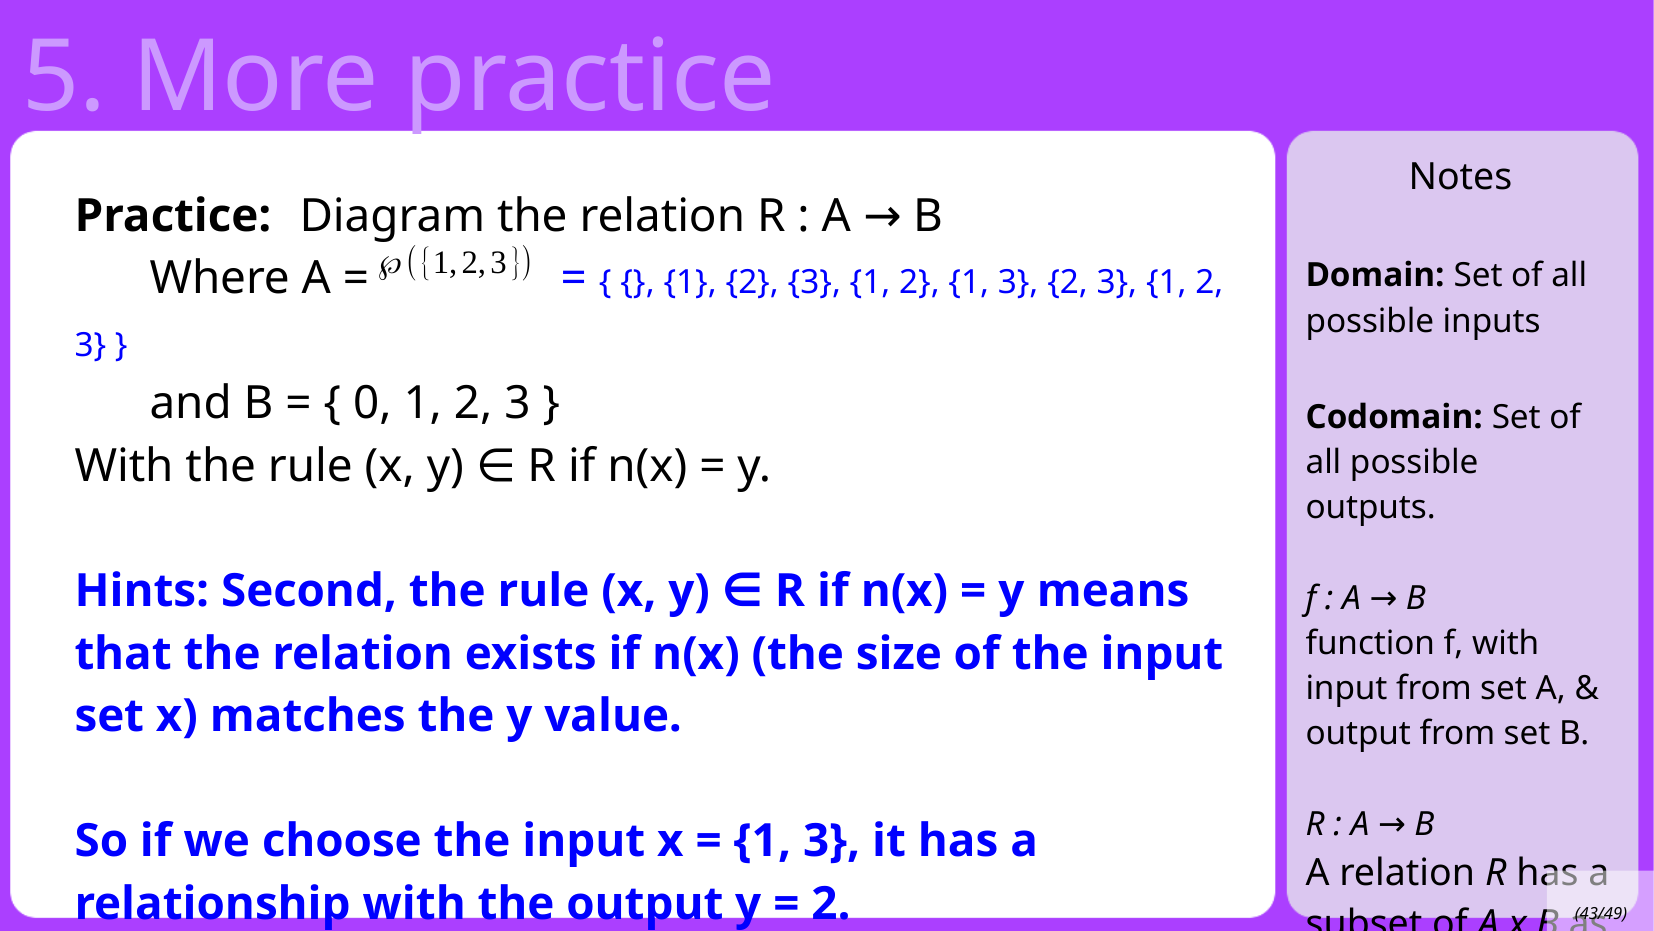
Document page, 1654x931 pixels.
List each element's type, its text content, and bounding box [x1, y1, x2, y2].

text_box Practice: Diagram the relation R : A → B Where A = = { {}, {1}, {2}, {3}, {1, 2}, {1, 3}, {2, 3}, {1, 2, 3} } and B = { 0, 1, 2, 3 } With the rule (x, y) ∈ R if n(x) = y. Hints: Second, the rule (x, y) ∈ R if n(x) = y means that the relation exists if n(x) (the size of the input set x) matches the y value. So if we choose the input x = {1, 3}, it has a relationship with the output y = 2. The size of n( {1, 3} ) is 2. [74, 182, 1234, 852]
chart [369, 242, 541, 283]
picture [1437, 918, 1449, 931]
text_box Notes Domain: Set of all possible inputs Codomain: Set of all possible outputs. f : A → B function f, with input from set A, & output from set B. R : A → B A relation R has a subset of A x B as its rule. [1290, 141, 1631, 819]
text_box (<number>/49) [1546, 877, 1654, 931]
picture [1485, 913, 1492, 925]
picture [1352, 918, 1364, 931]
picture [1393, 918, 1403, 924]
title 5. More practice [22, 13, 1511, 130]
picture [0, 0, 1654, 931]
